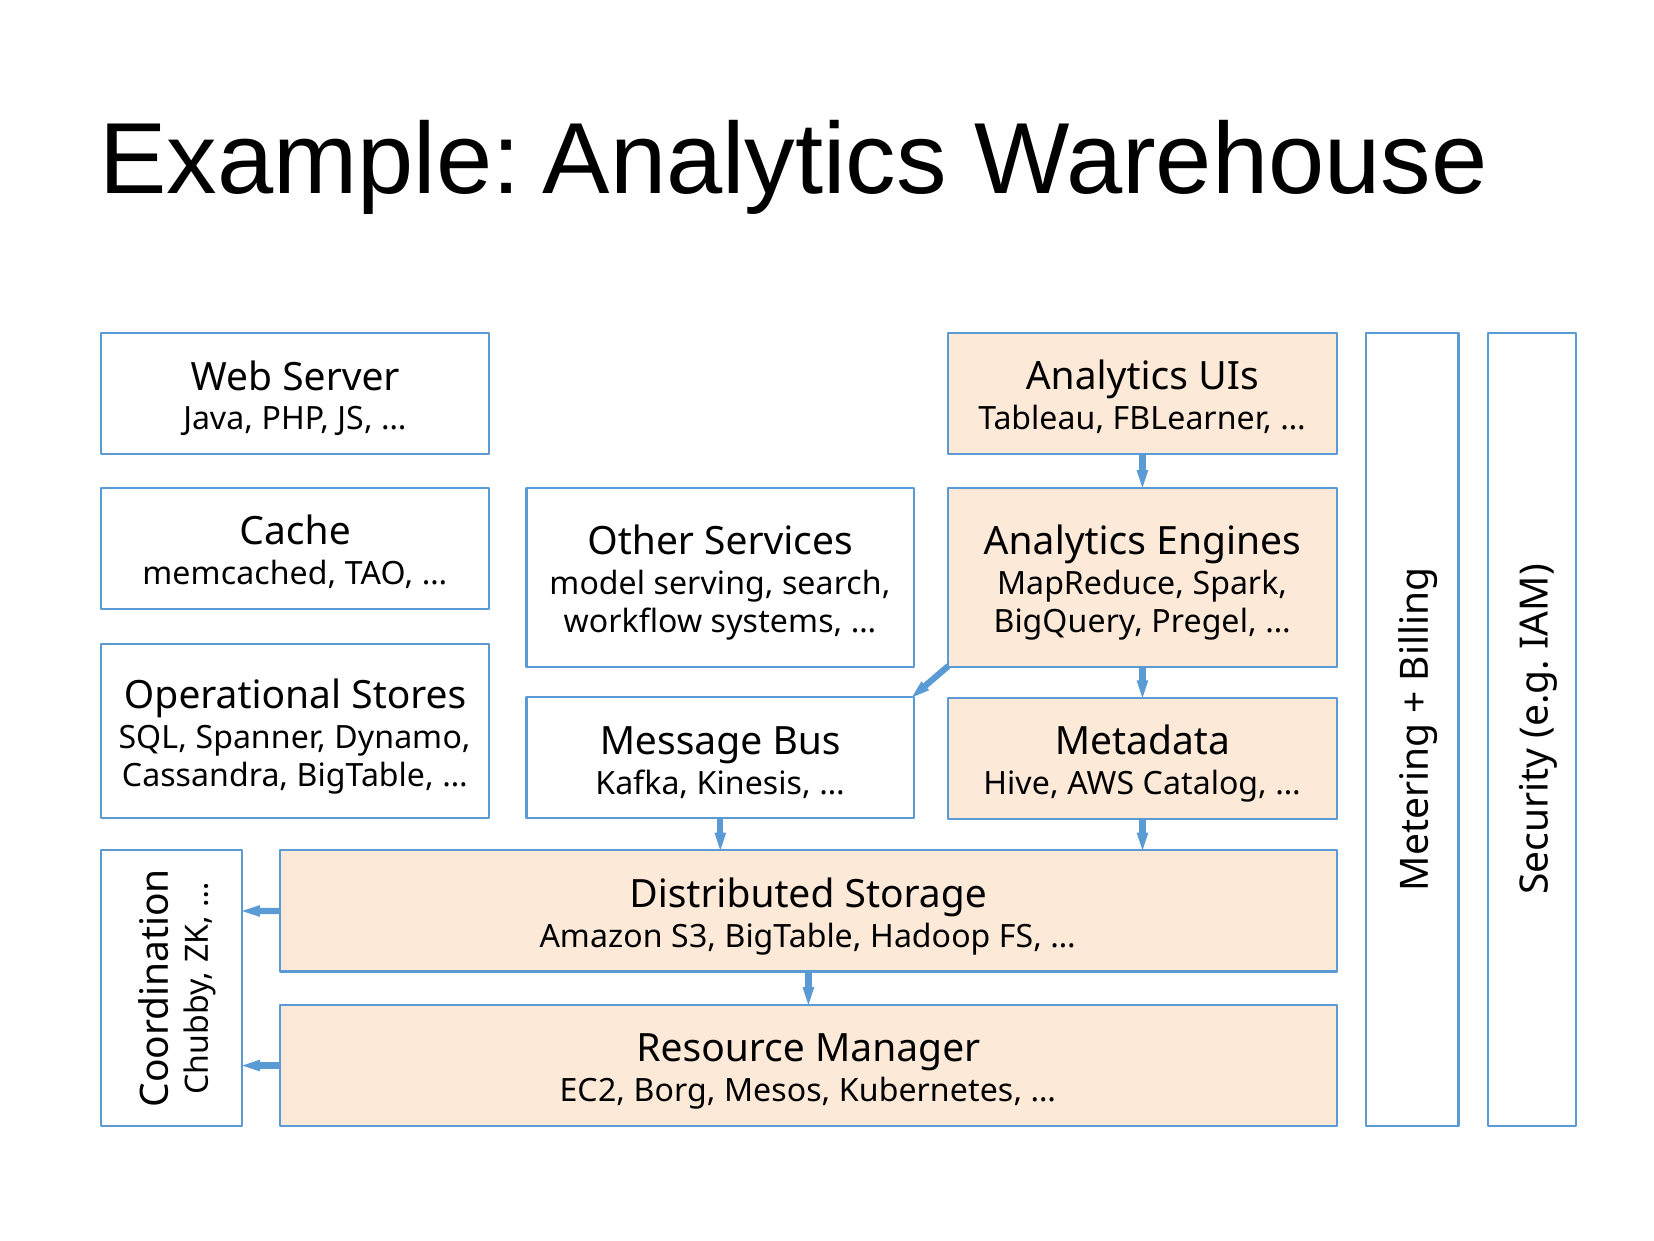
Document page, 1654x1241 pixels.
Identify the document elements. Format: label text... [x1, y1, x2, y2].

text_box Metadata Hive, AWS Catalog, … [948, 698, 1337, 819]
text_box Security (e.g. IAM) [1488, 333, 1576, 1126]
text_box Resource Manager EC2, Borg, Mesos, Kubernetes, … [280, 1005, 1337, 1126]
text_box Analytics UIs Tableau, FBLearner, … [948, 333, 1337, 454]
text_box Web Server Java, PHP, JS, … [101, 333, 489, 454]
text_box Operational Stores SQL, Spanner, Dynamo, Cassandra, BigTable, … [101, 644, 489, 818]
title Example: Analytics Warehouse [82, 49, 1571, 257]
text_box Metering + Billing [1366, 333, 1458, 1126]
text_box Message Bus Kafka, Kinesis, … [526, 697, 914, 818]
text_box Analytics Engines MapReduce, Spark, BigQuery, Pregel, … [948, 488, 1337, 667]
text_box Cache memcached, TAO, … [101, 488, 489, 609]
text_box Distributed Storage Amazon S3, BigTable, Hadoop FS, … [280, 850, 1337, 972]
text_box Coordination Chubby, ZK, … [101, 850, 243, 1127]
text_box Other Services model serving, search, workflow systems, … [526, 488, 914, 667]
